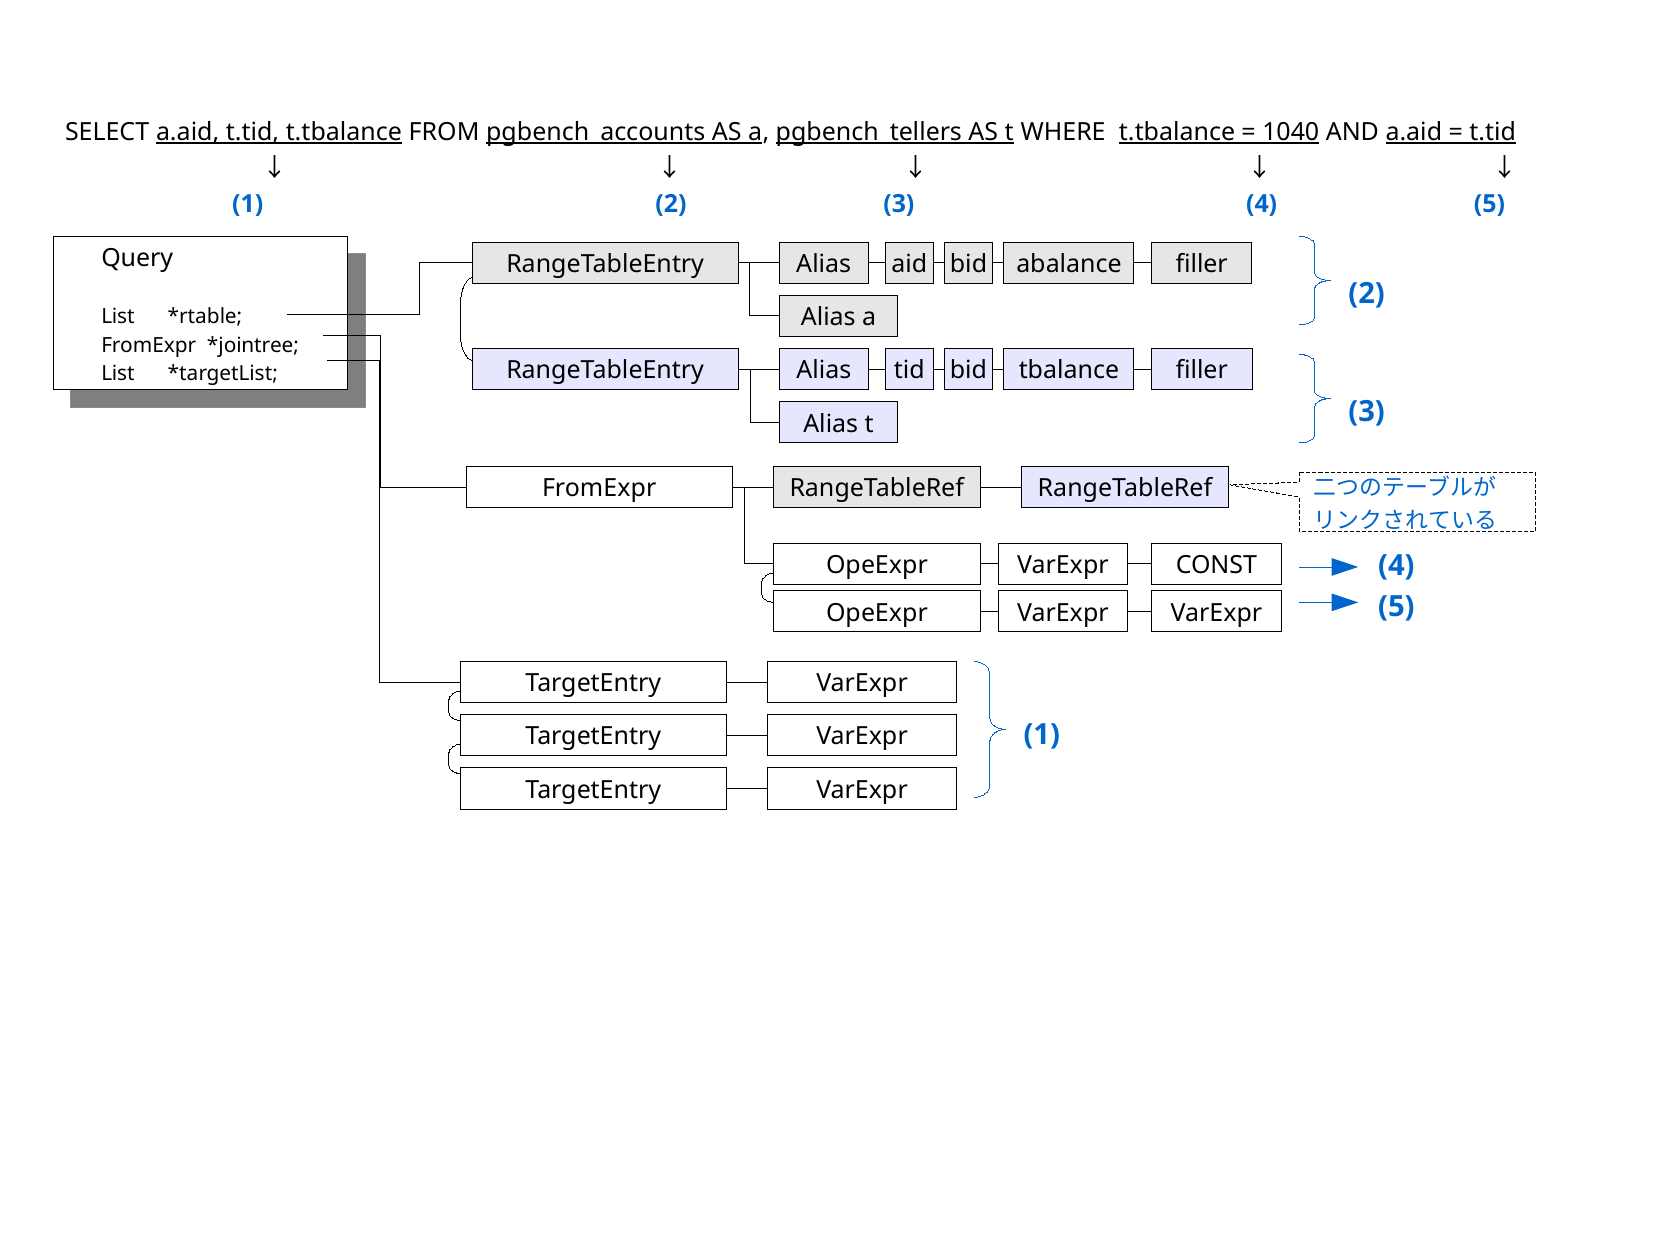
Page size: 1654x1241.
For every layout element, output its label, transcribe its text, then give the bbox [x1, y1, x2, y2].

text_box VarExpr [767, 767, 957, 810]
text_box abalance [1003, 242, 1134, 284]
text_box Alias a [779, 295, 898, 337]
text_box (1) [1008, 705, 1117, 760]
text_box RangeTableRef [1021, 466, 1229, 508]
text_box filler [1151, 242, 1252, 284]
text_box OpeExpr [773, 543, 981, 585]
text_box tbalance [1003, 348, 1134, 390]
text_box (5) [1363, 591, 1472, 633]
text_box (4) [1363, 536, 1472, 591]
text_box bid [944, 348, 993, 390]
text_box VarExpr [998, 543, 1128, 585]
text_box Alias [779, 242, 869, 284]
text_box aid [885, 242, 934, 284]
text_box RangeTableRef [773, 466, 981, 508]
text_box bid [944, 242, 993, 284]
text_box FromExpr [466, 466, 733, 508]
text_box VarExpr [767, 661, 957, 703]
text_box (2) [1333, 265, 1442, 320]
text_box CONST [1151, 543, 1282, 585]
text_box VarExpr [1151, 590, 1282, 632]
text_box RangeTableEntry [472, 348, 739, 390]
text_box tid [885, 348, 934, 390]
text_box TargetEntry [460, 714, 727, 756]
text_box Alias [779, 348, 869, 390]
text_box Alias t [779, 401, 898, 443]
text_box 二つのテーブルが リンクされている [1230, 472, 1536, 532]
text_box VarExpr [767, 714, 957, 756]
text_box SELECT a.aid, t.tid, t.tbalance FROM pgbench_accounts AS a, pgbench_tellers AS t WHERE t.tbalance = 1040 AND a.aid = t.tid ↓ ↓ ↓ ↓ ↓ (1) (2) (3) (4) (5) [50, 106, 1625, 222]
text_box RangeTableEntry [472, 242, 739, 284]
text_box TargetEntry [460, 767, 727, 810]
text_box (3) [1333, 383, 1442, 438]
text_box OpeExpr [773, 590, 981, 632]
text_box VarExpr [998, 590, 1128, 632]
text_box Query List *rtable; FromExpr *jointree; List *targetList; [53, 236, 348, 390]
text_box filler [1151, 348, 1253, 390]
text_box TargetEntry [460, 661, 727, 703]
